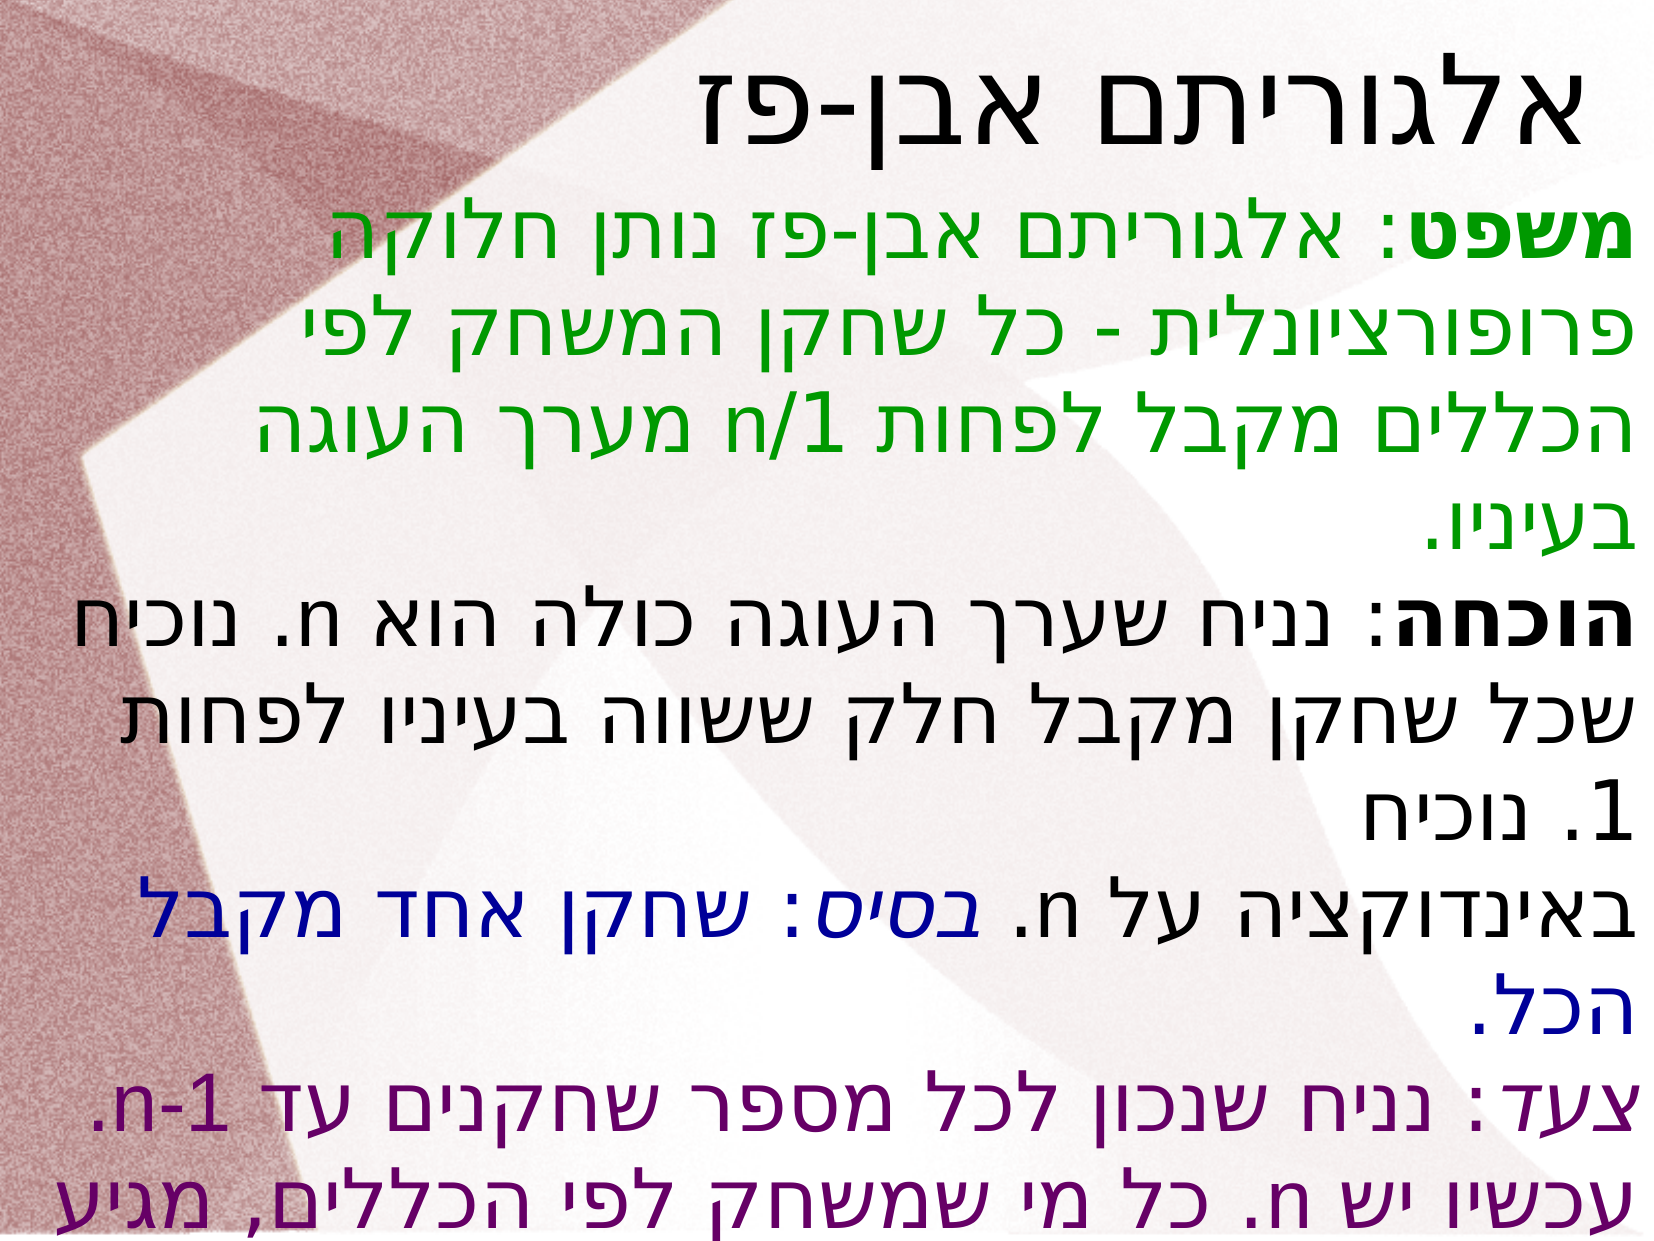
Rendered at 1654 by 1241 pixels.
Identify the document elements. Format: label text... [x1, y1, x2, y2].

picture [0, 0, 1654, 1241]
text_box [180, 165, 1636, 173]
text_box משפט: אלגוריתם אבן-פז נותן חלוקה פרופורציונלית - כל שחקן המשחק לפי הכללים מקבל לפחות 1/n מערך העוגה בעיניו. הוכחה: נניח שערך העוגה כולה הוא n. נוכיח שכל שחקן מקבל חלק ששווה בעיניו לפחות 1. נוכיח באינדוקציה על n. בסיס: שחקן אחד מקבל הכל. צעד: נניח שנכון לכל מספר שחקנים עד n-1. עכשיו יש n. כל מי שמשחק לפי הכללים, מגיע לחלק ששווה בעיניו לפחות k, ויש בו k שחקנים, כאשר k הוא n/2 או 2/(n+1) או 2/(n-1). לפי הנחת האינדוקציה, כל אחד מקבל לפחות 1. *** [18, 173, 1654, 1241]
title אלגוריתם אבן-פז [18, 15, 1654, 173]
